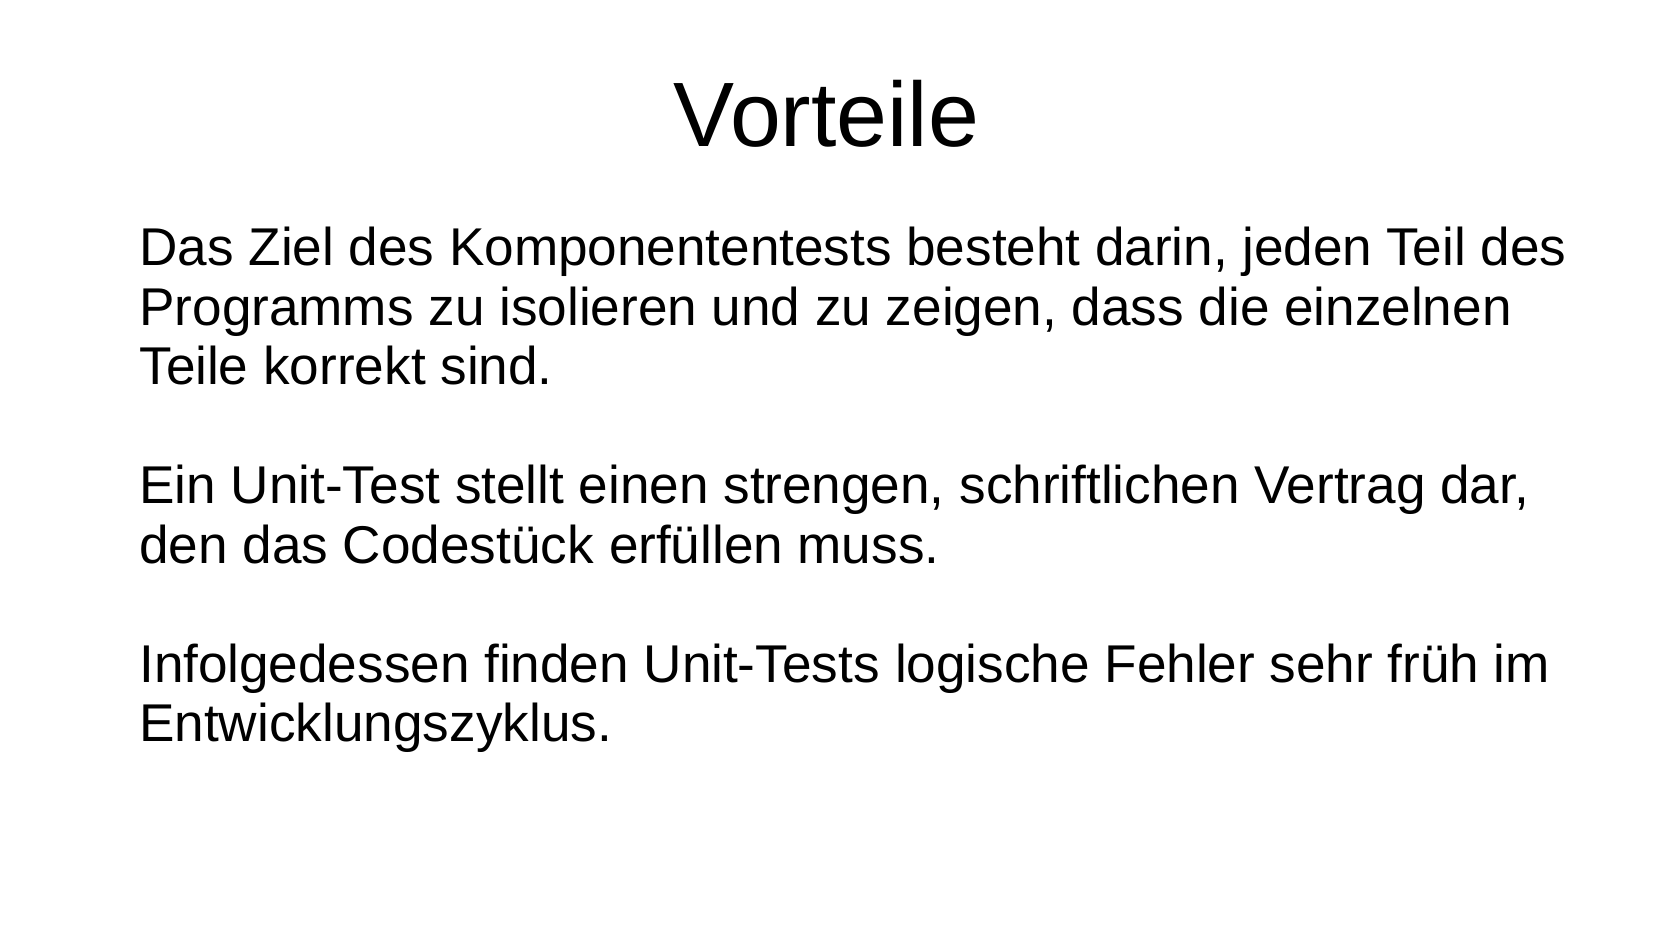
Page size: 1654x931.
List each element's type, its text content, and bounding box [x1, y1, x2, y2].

title Vorteile [82, 36, 1571, 193]
list Das Ziel des Komponententests besteht darin, jeden Teil des Programms zu isolieren und zu zeigen, dass die einzelnen Teile korrekt sind. Ein Unit-Test stellt einen strengen, schriftlichen Vertrag dar, den das Codestück erfüllen muss. Infolgedessen finden Unit-Tests logische Fehler sehr früh im Entwicklungszyklus. [82, 217, 1571, 757]
